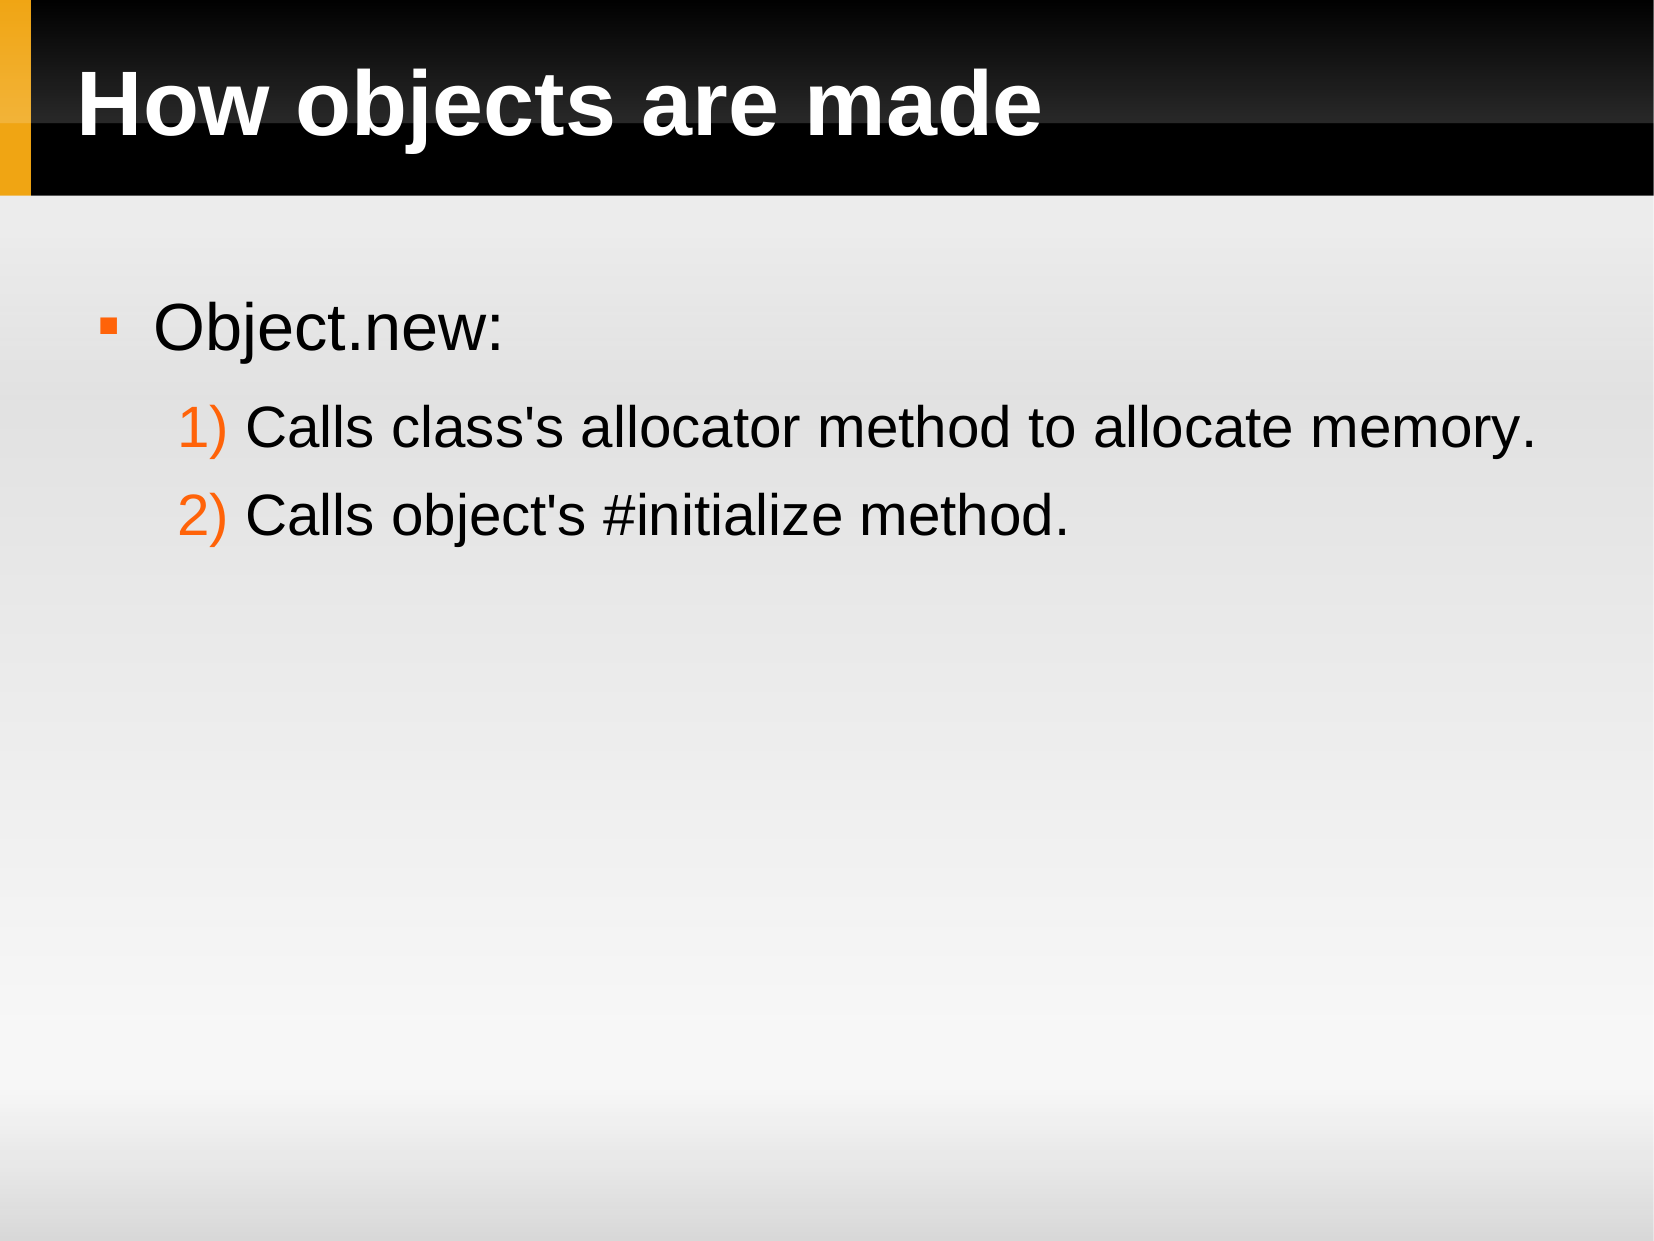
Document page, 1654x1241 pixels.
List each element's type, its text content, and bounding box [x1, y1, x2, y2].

title How objects are made [76, 7, 1565, 200]
picture [0, 0, 1654, 1241]
list Object.new: Calls class's allocator method to allocate memory. Calls object's #initialize method. [82, 290, 1571, 1201]
